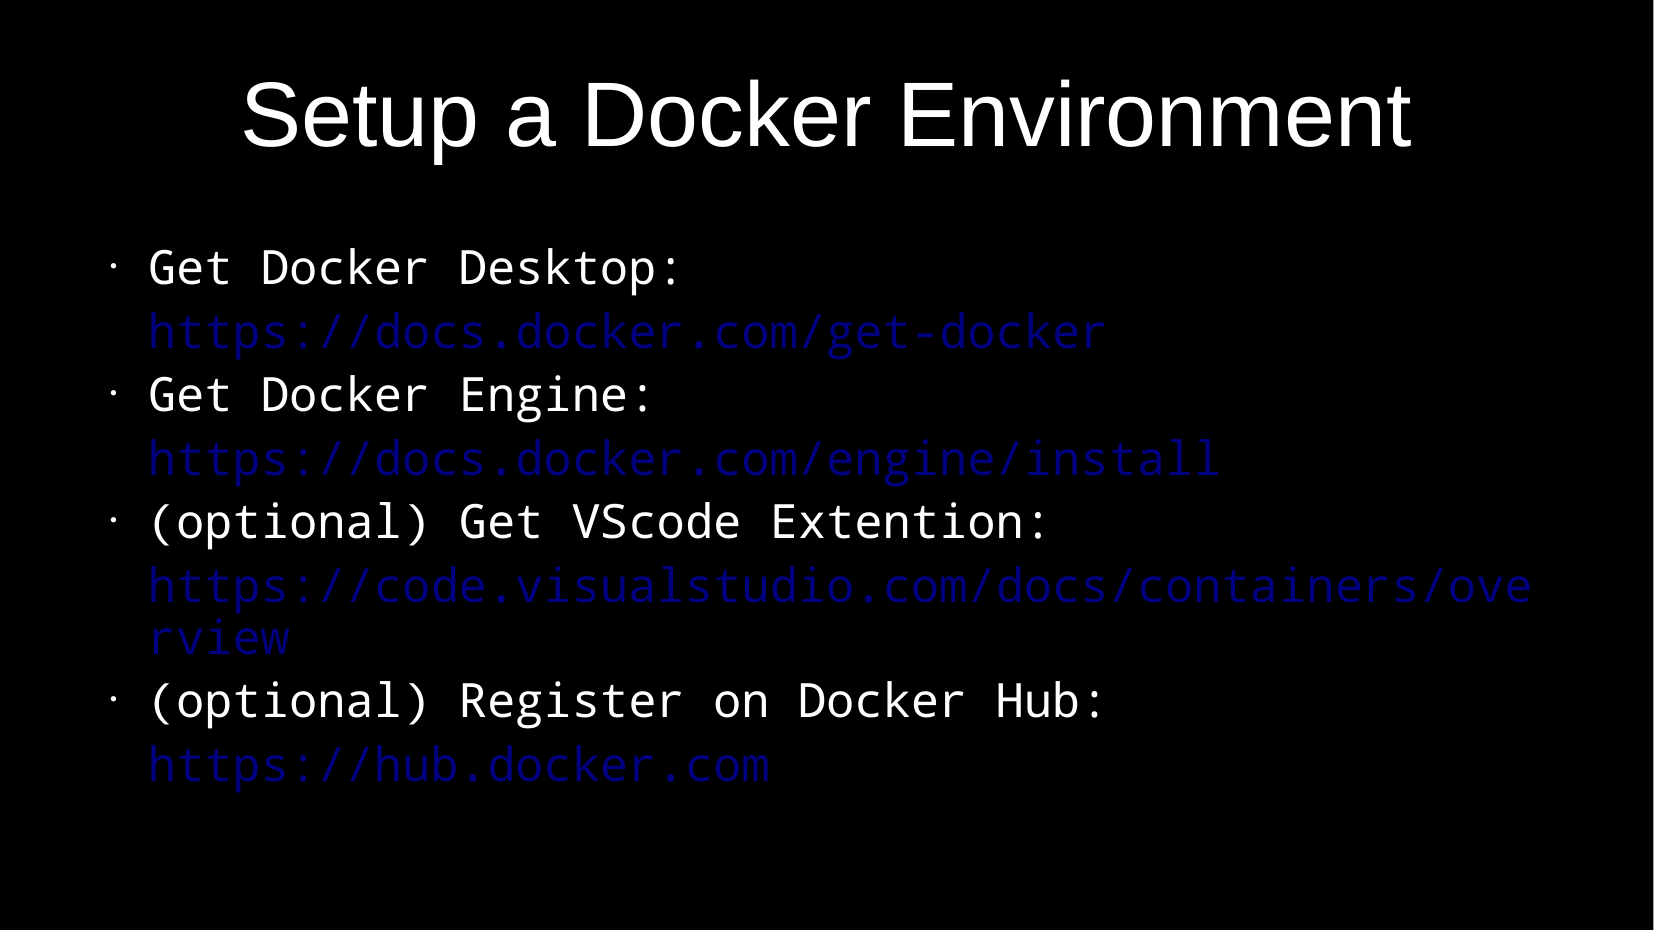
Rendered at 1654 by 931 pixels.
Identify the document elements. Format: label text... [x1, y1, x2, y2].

title Setup a Docker Environment [82, 37, 1571, 193]
list Get Docker Desktop: https://docs.docker.com/get-docker Get Docker Engine: https://docs.docker.com/engine/install (optional) Get VScode Extention: https://code.visualstudio.com/docs/containers/overview (optional) Register on Docker Hub: https://hub.docker.com [82, 217, 1571, 758]
